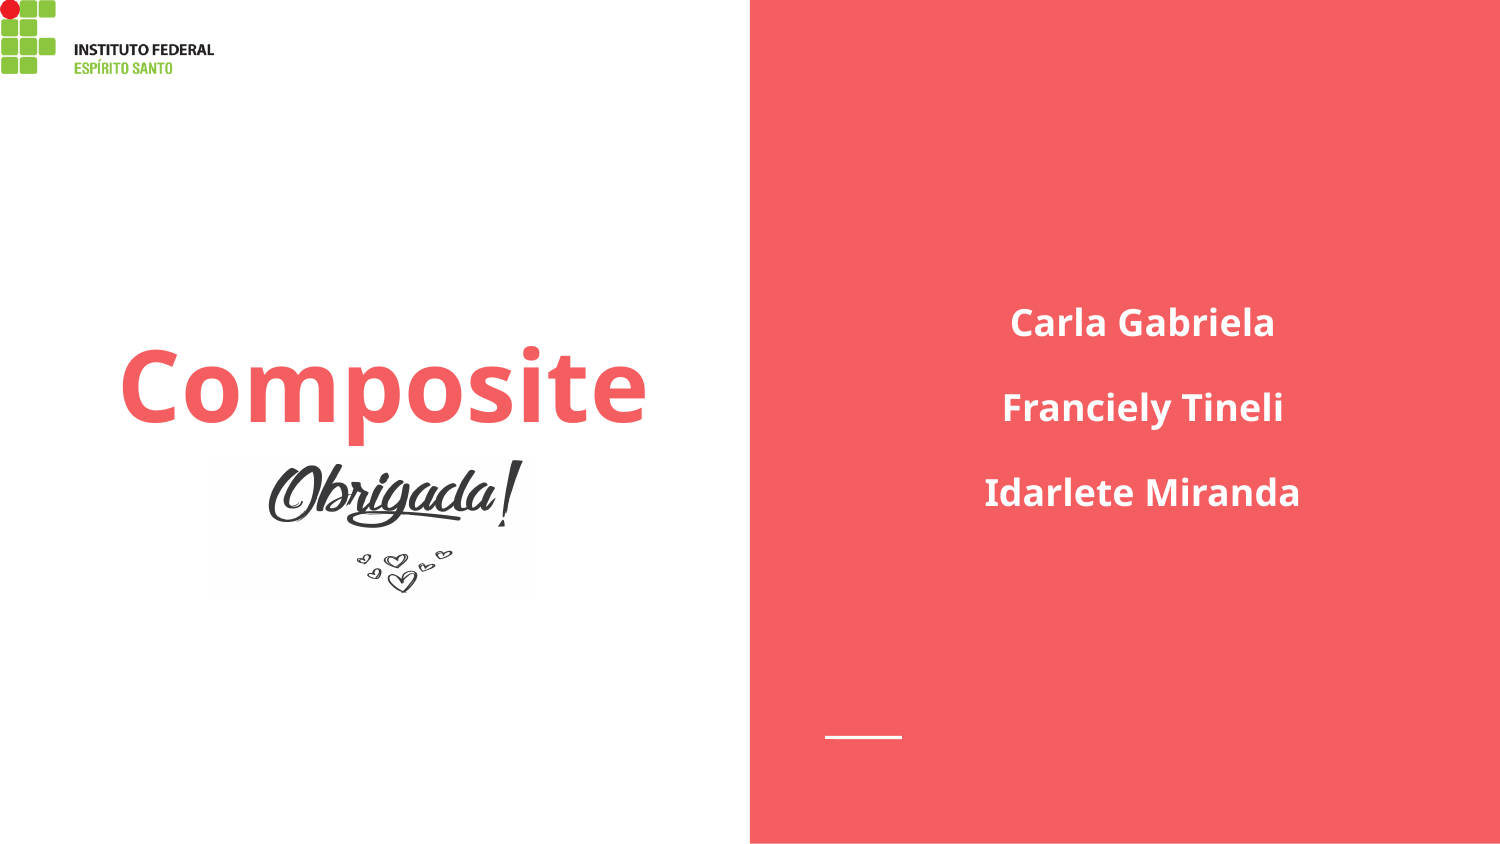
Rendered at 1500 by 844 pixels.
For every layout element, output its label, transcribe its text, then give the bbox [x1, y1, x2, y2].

title Composite [43, 181, 724, 458]
list Carla Gabriela Franciely Tineli Idarlete Miranda [910, 252, 1377, 639]
picture [0, 0, 214, 74]
picture [213, 458, 531, 600]
